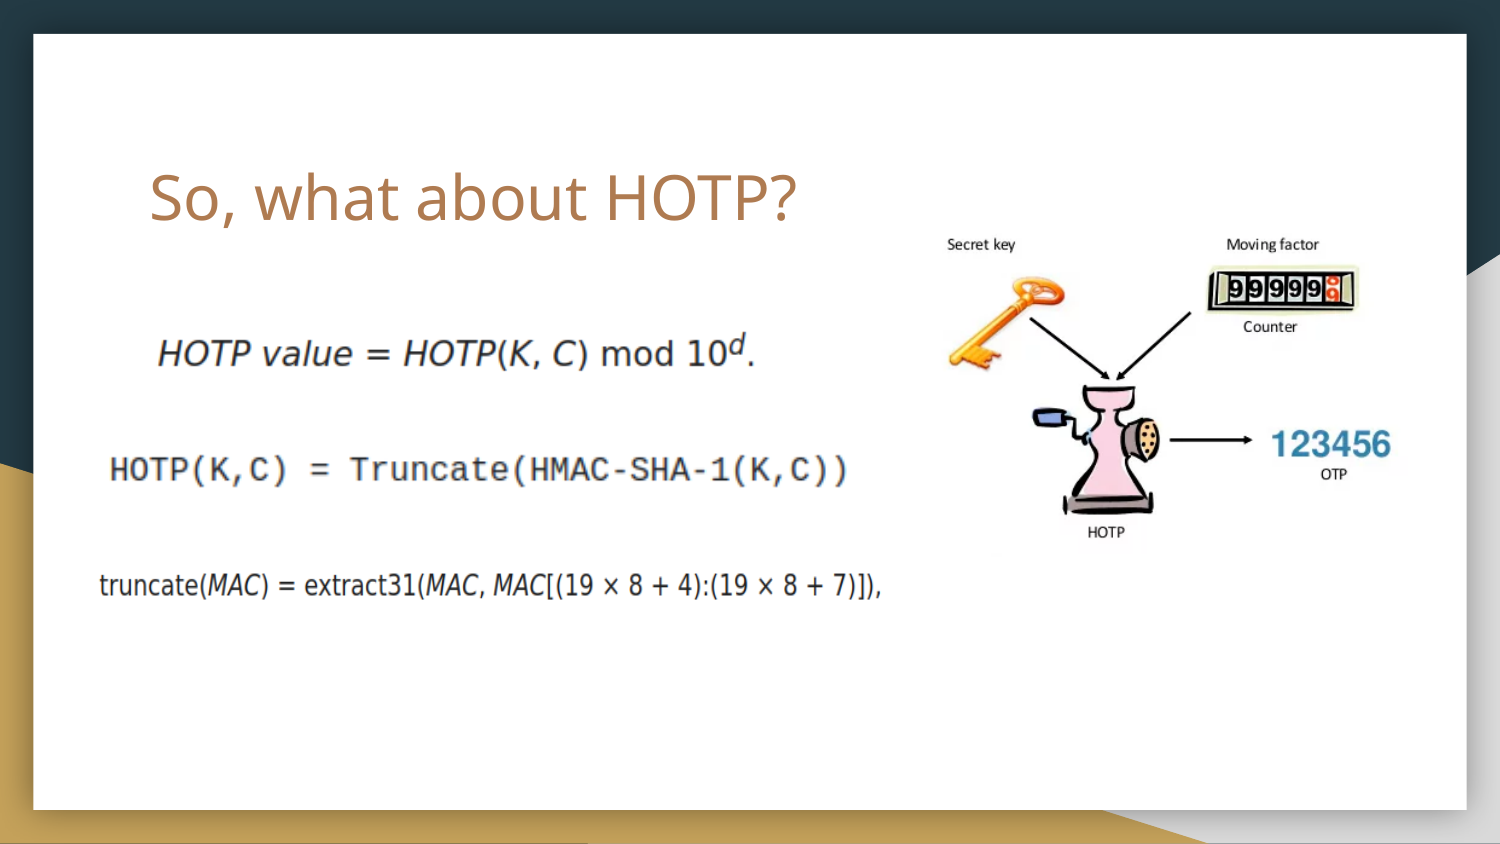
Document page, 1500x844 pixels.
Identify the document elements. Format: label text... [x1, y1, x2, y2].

picture [101, 316, 865, 402]
title So, what about HOTP? [134, 138, 1366, 296]
picture [62, 228, 1462, 623]
